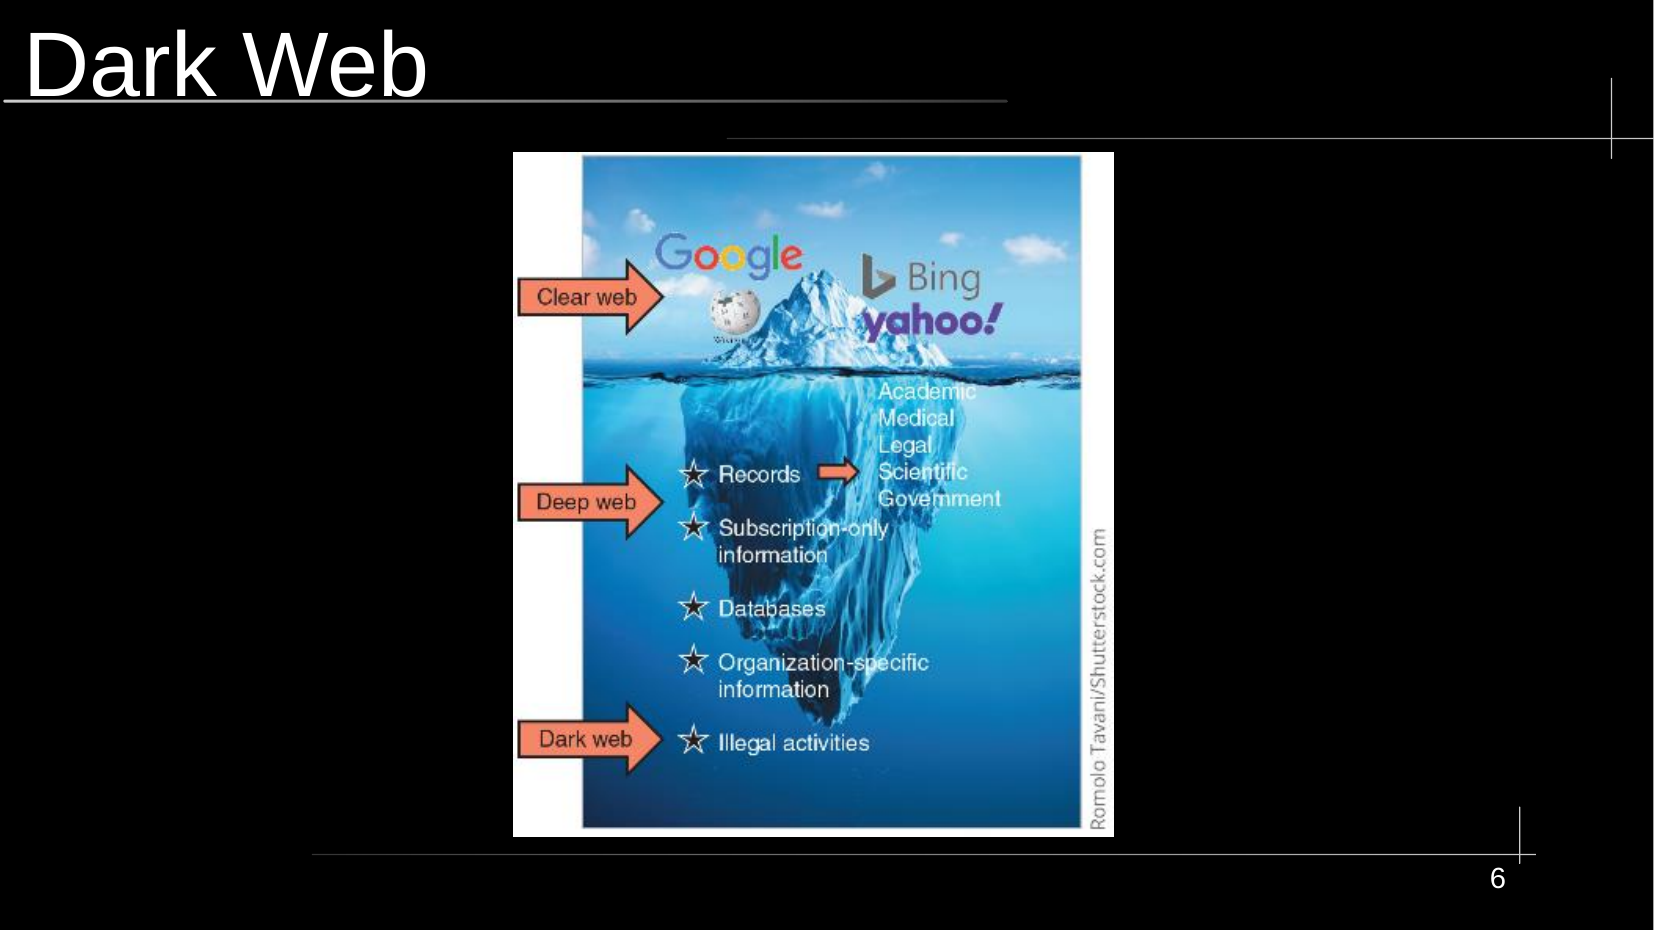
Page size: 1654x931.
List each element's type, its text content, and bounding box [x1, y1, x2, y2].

title Dark Web [23, 11, 1589, 119]
picture [513, 152, 1114, 837]
